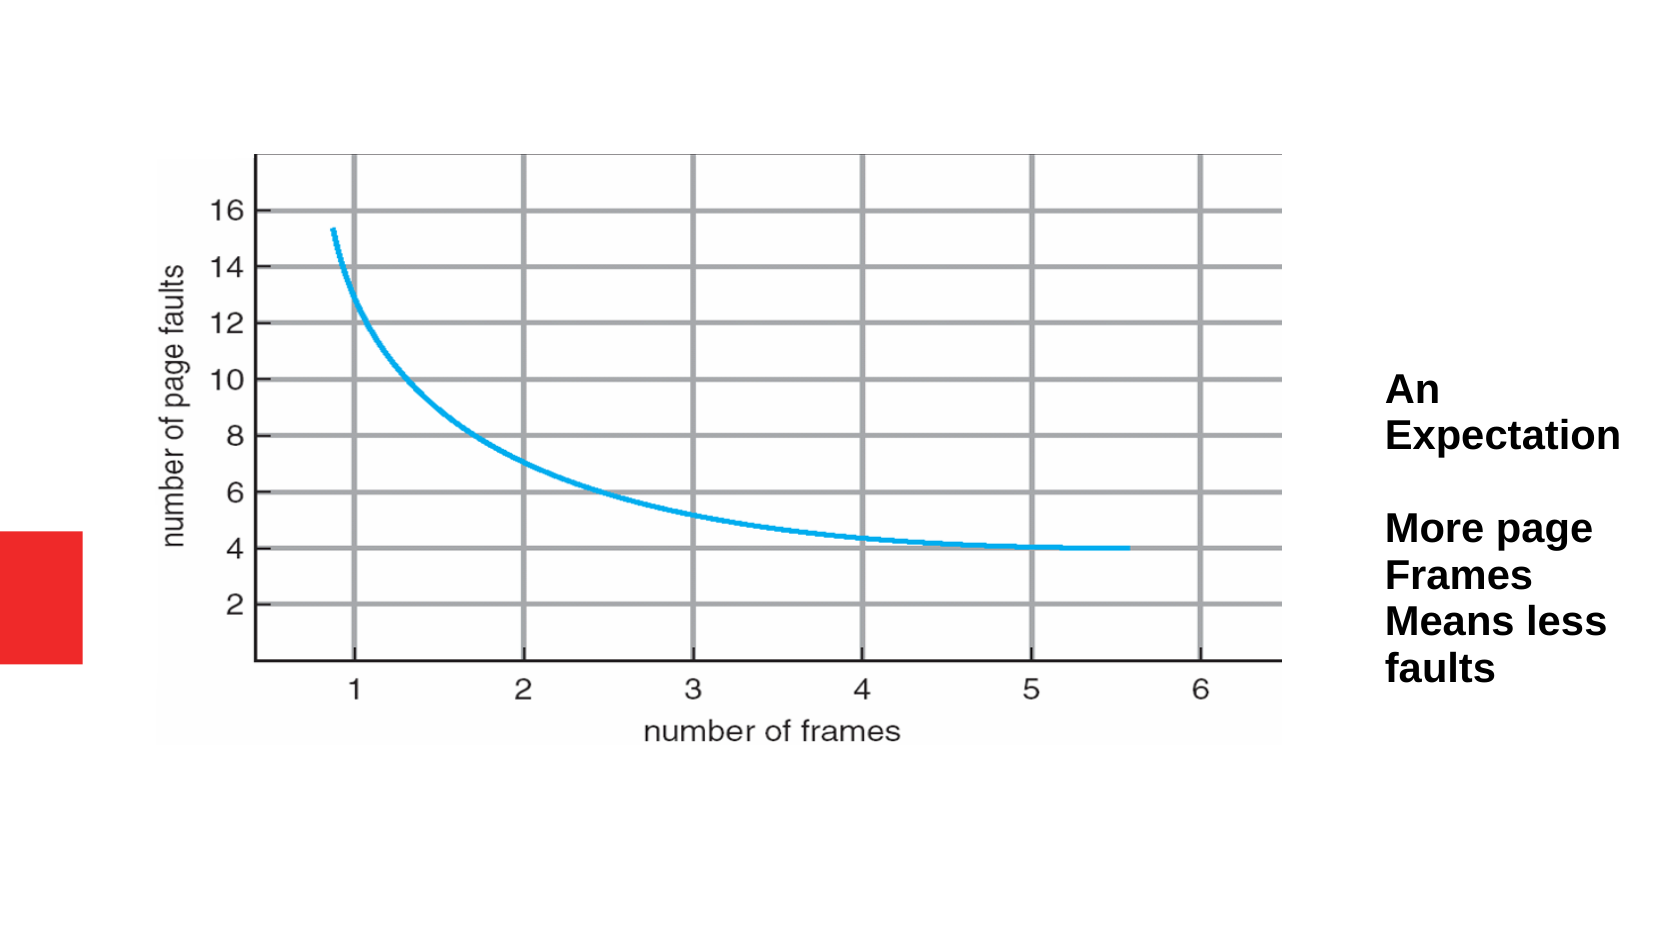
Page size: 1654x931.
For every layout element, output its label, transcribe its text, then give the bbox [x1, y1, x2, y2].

text_box An Expectation More page Frames Means less faults [1370, 358, 1654, 699]
picture [153, 154, 1282, 745]
